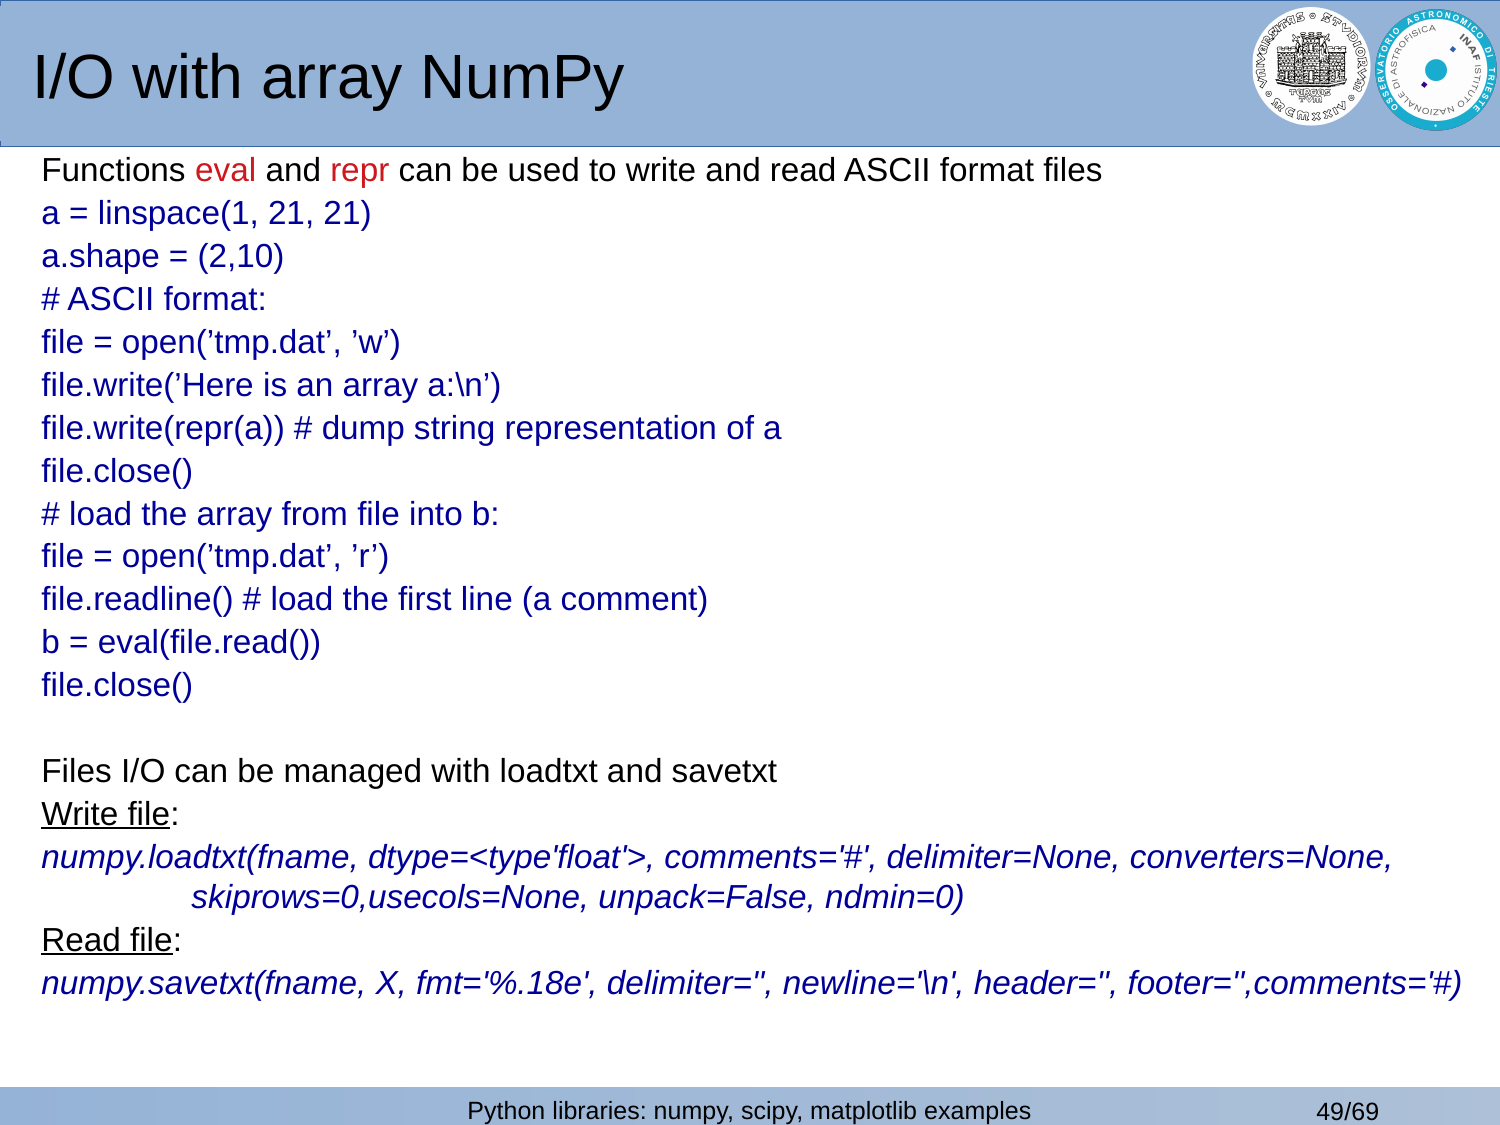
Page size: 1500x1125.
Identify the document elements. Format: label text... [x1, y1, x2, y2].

text_box I/O with array NumPy [0, 5, 1253, 141]
picture [1253, 0, 1500, 140]
list Functions eval and repr can be used to write and read ASCII format files a = linspace(1, 21, 21) a.shape = (2,10) # ASCII format: file = open(’tmp.dat’, ’w’) file.write(’Here is an array a:\n’) file.write(repr(a)) # dump string representation of a file.close() # load the array from file into b: file = open(’tmp.dat’, ’r’) file.readline() # load the first line (a comment) b = eval(file.read()) file.close() Files I/O can be managed with loadtxt and savetxt Write file: numpy.loadtxt(fname, dtype=<type'float'>, comments='#', delimiter=None, converters=None, skiprows=0,usecols=None, unpack=False, ndmin=0) Read file: numpy.savetxt(fname, X, fmt='%.18e', delimiter='', newline='\n', header='', footer='',comments='#) [26, 140, 1500, 1035]
